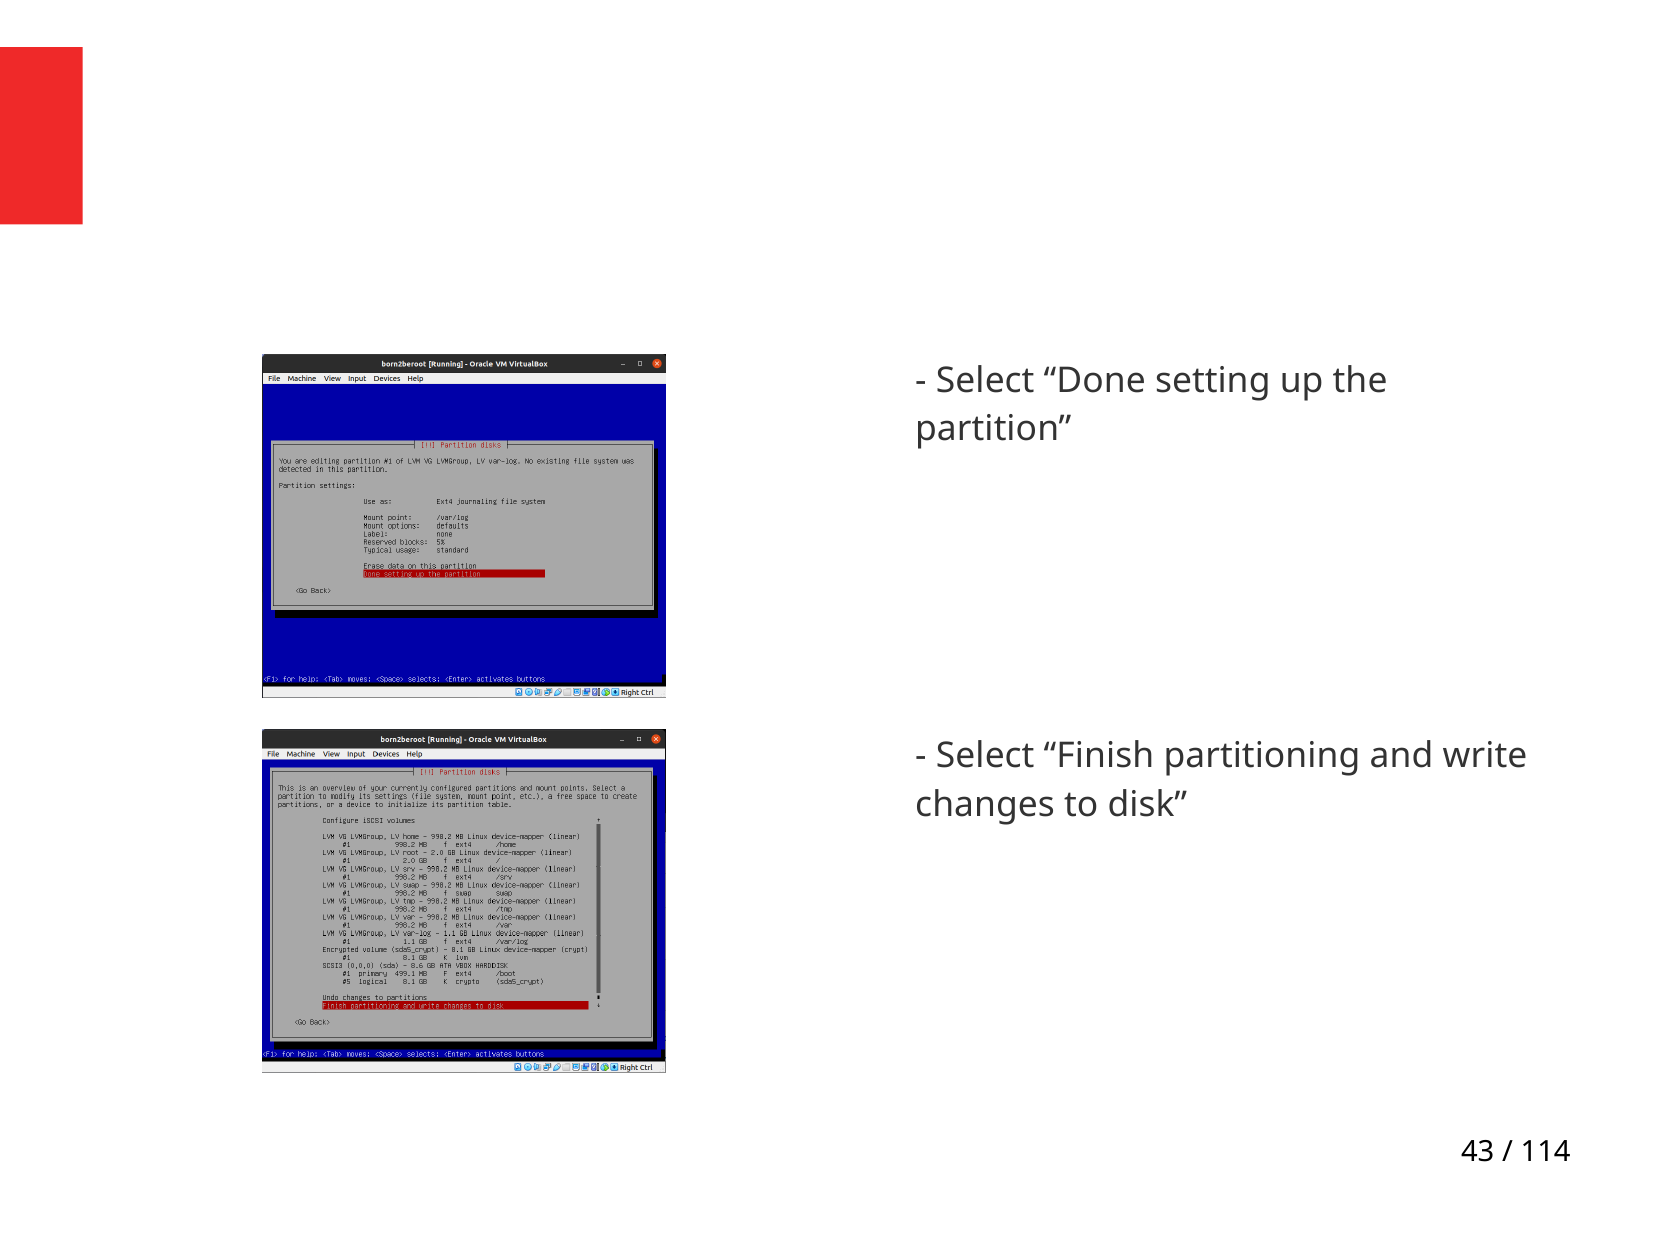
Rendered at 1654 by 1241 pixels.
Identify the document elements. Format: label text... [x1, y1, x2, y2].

picture [262, 729, 666, 1074]
picture [262, 354, 666, 698]
list - Select “Done setting up the partition” [844, 354, 1536, 698]
list - Select “Finish partitioning and write changes to disk” [844, 730, 1536, 1074]
